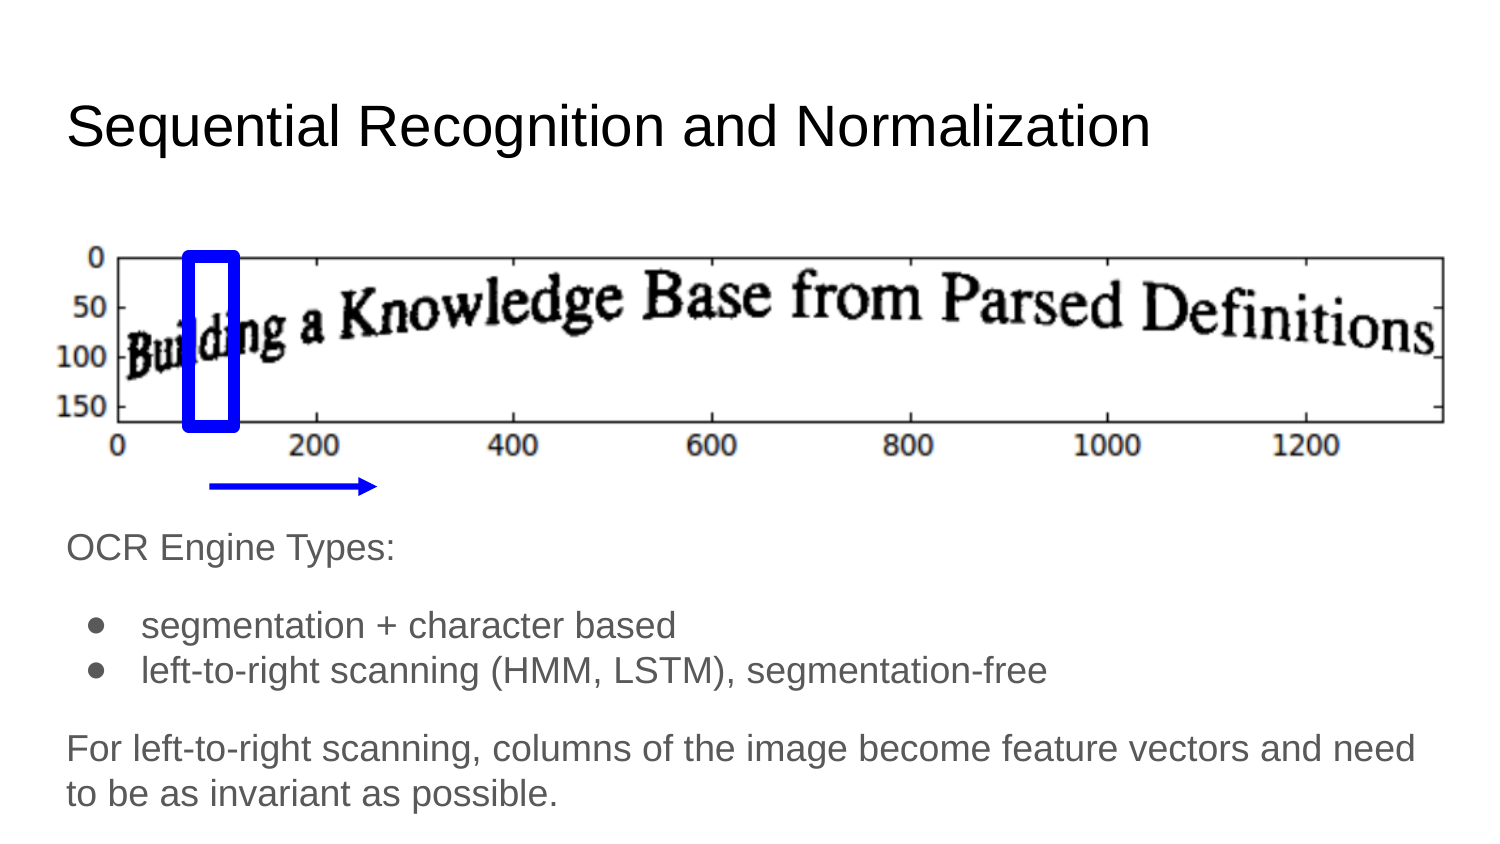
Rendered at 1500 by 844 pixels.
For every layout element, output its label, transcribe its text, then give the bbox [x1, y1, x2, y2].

picture [24, 212, 1475, 487]
title Sequential Recognition and Normalization [51, 72, 1449, 167]
list OCR Engine Types: segmentation + character based left-to-right scanning (HMM, LSTM), segmentation-free For left-to-right scanning, columns of the image become feature vectors and need to be as invariant as possible. [51, 507, 1449, 819]
